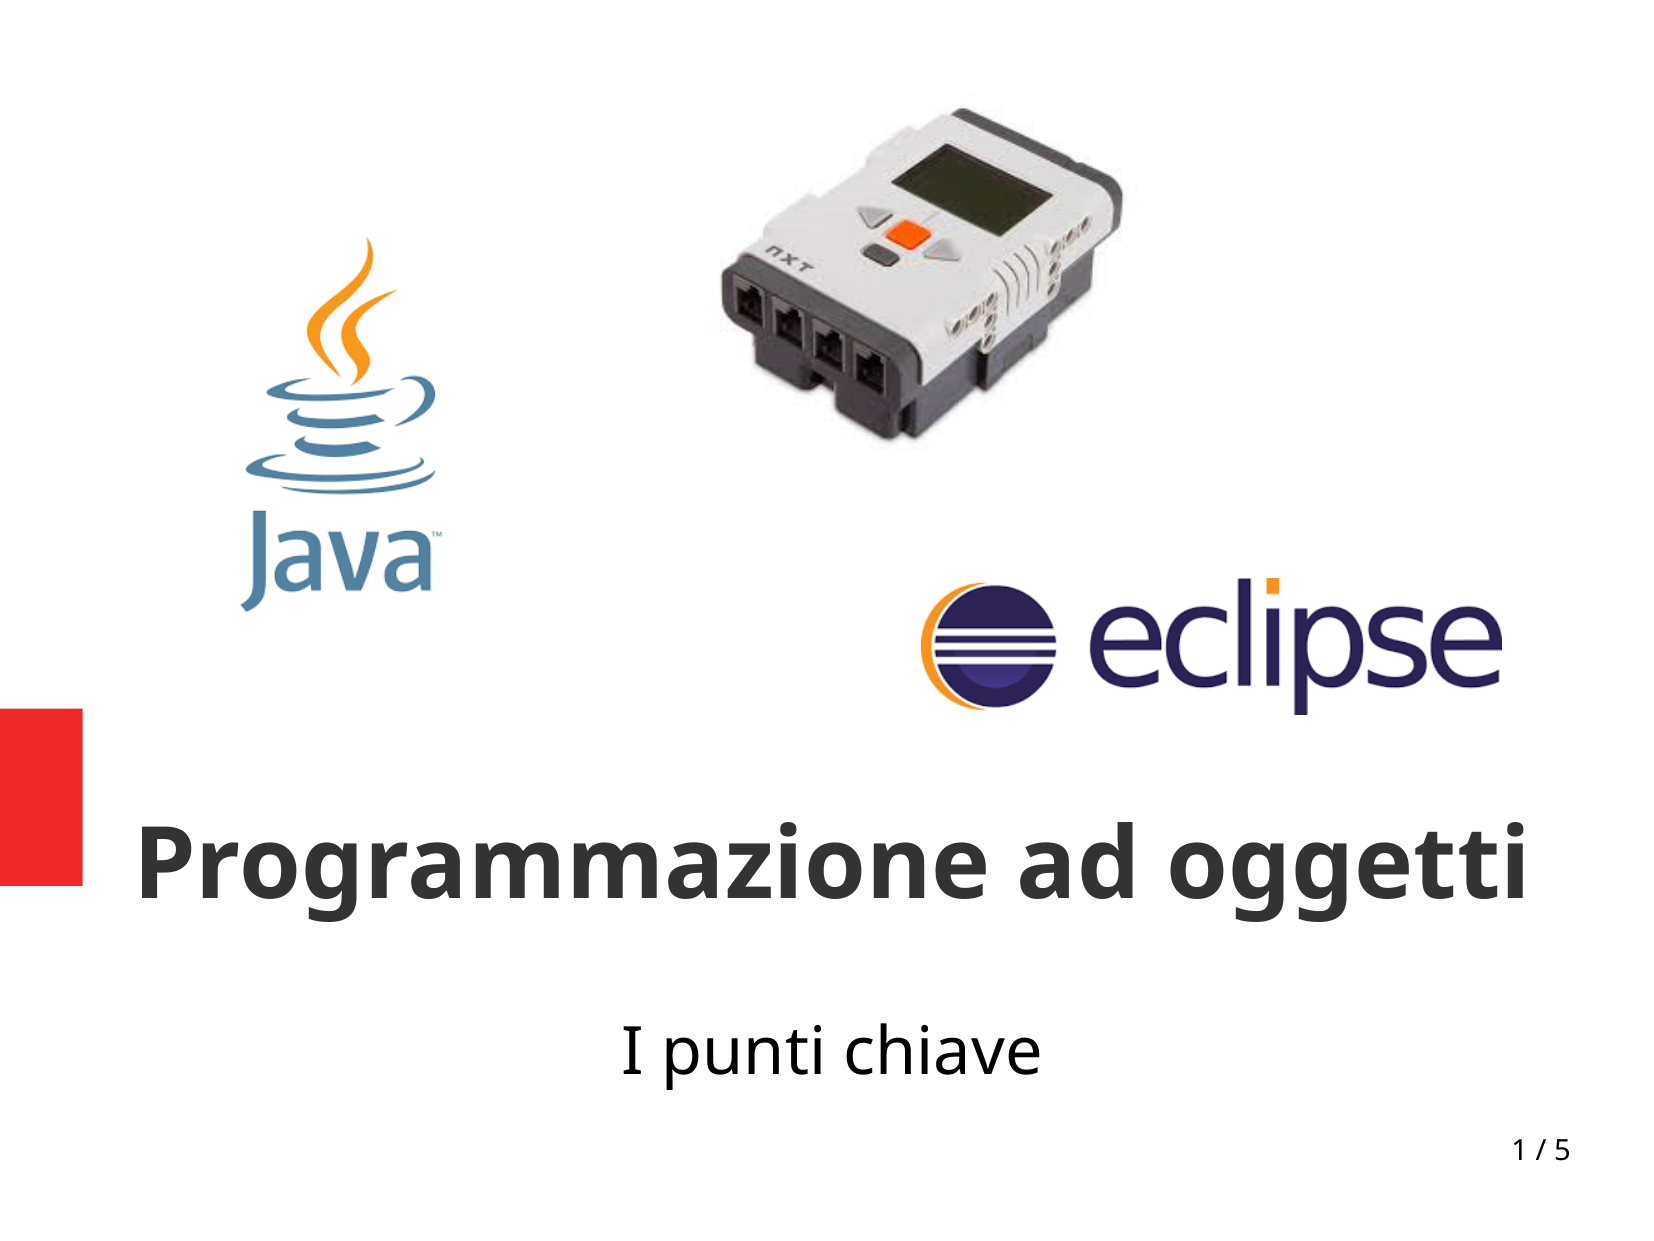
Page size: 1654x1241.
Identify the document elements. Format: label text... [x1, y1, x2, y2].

title Programmazione ad oggetti [129, 579, 1536, 968]
picture [236, 234, 444, 615]
picture [921, 578, 1502, 715]
subtitle I punti chiave [129, 968, 1536, 1130]
picture [676, 94, 1158, 456]
